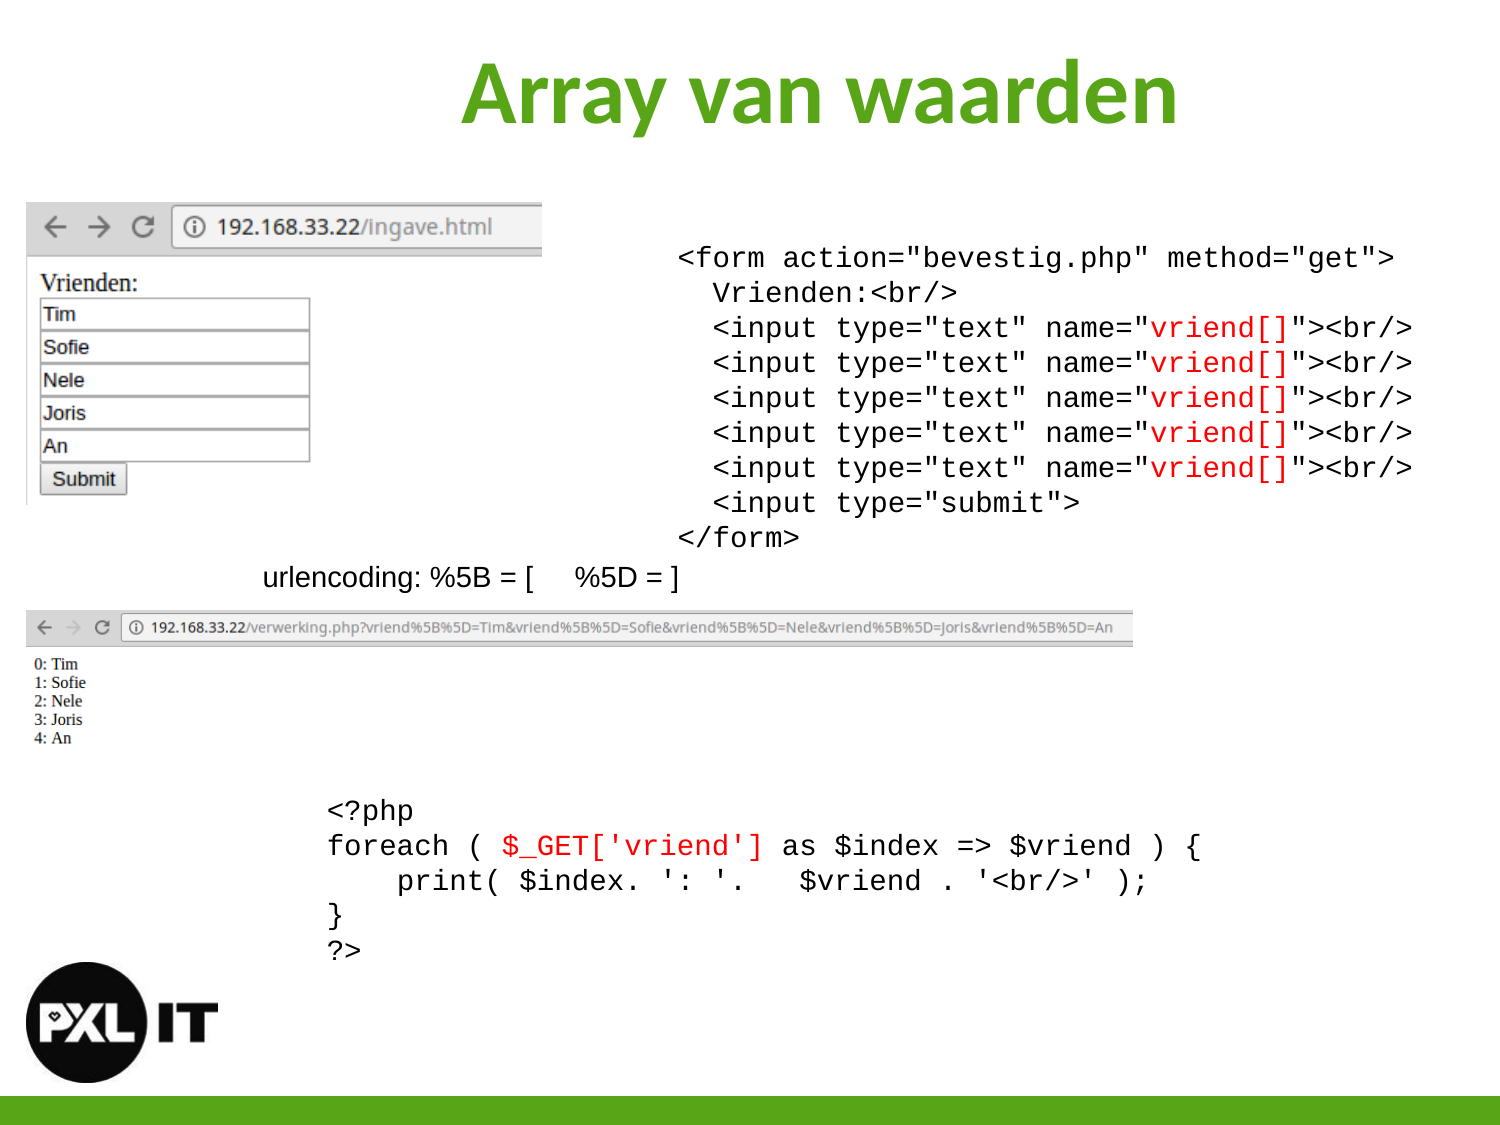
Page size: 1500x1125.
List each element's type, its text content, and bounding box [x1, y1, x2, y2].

text_box <?php foreach ( $_GET['vriend'] as $index => $vriend ) { print( $index. ': '. $vriend . '<br/>' ); } ?> [311, 632, 1248, 1125]
picture [26, 202, 542, 505]
picture [26, 610, 1133, 763]
picture [26, 962, 218, 1083]
text_box Array van waarden [201, 24, 1440, 151]
text_box urlencoding: %5B = [ %5D = ] [247, 543, 731, 601]
text_box <form action="bevestig.php" method="get"> Vrienden:<br/> <input type="text" name="vriend[]"><br/> <input type="text" name="vriend[]"><br/> <input type="text" name="vriend[]"><br/> <input type="text" name="vriend[]"><br/> <input type="text" name="vriend[]"><br/> <input type="submit"> </form> [662, 150, 1500, 643]
